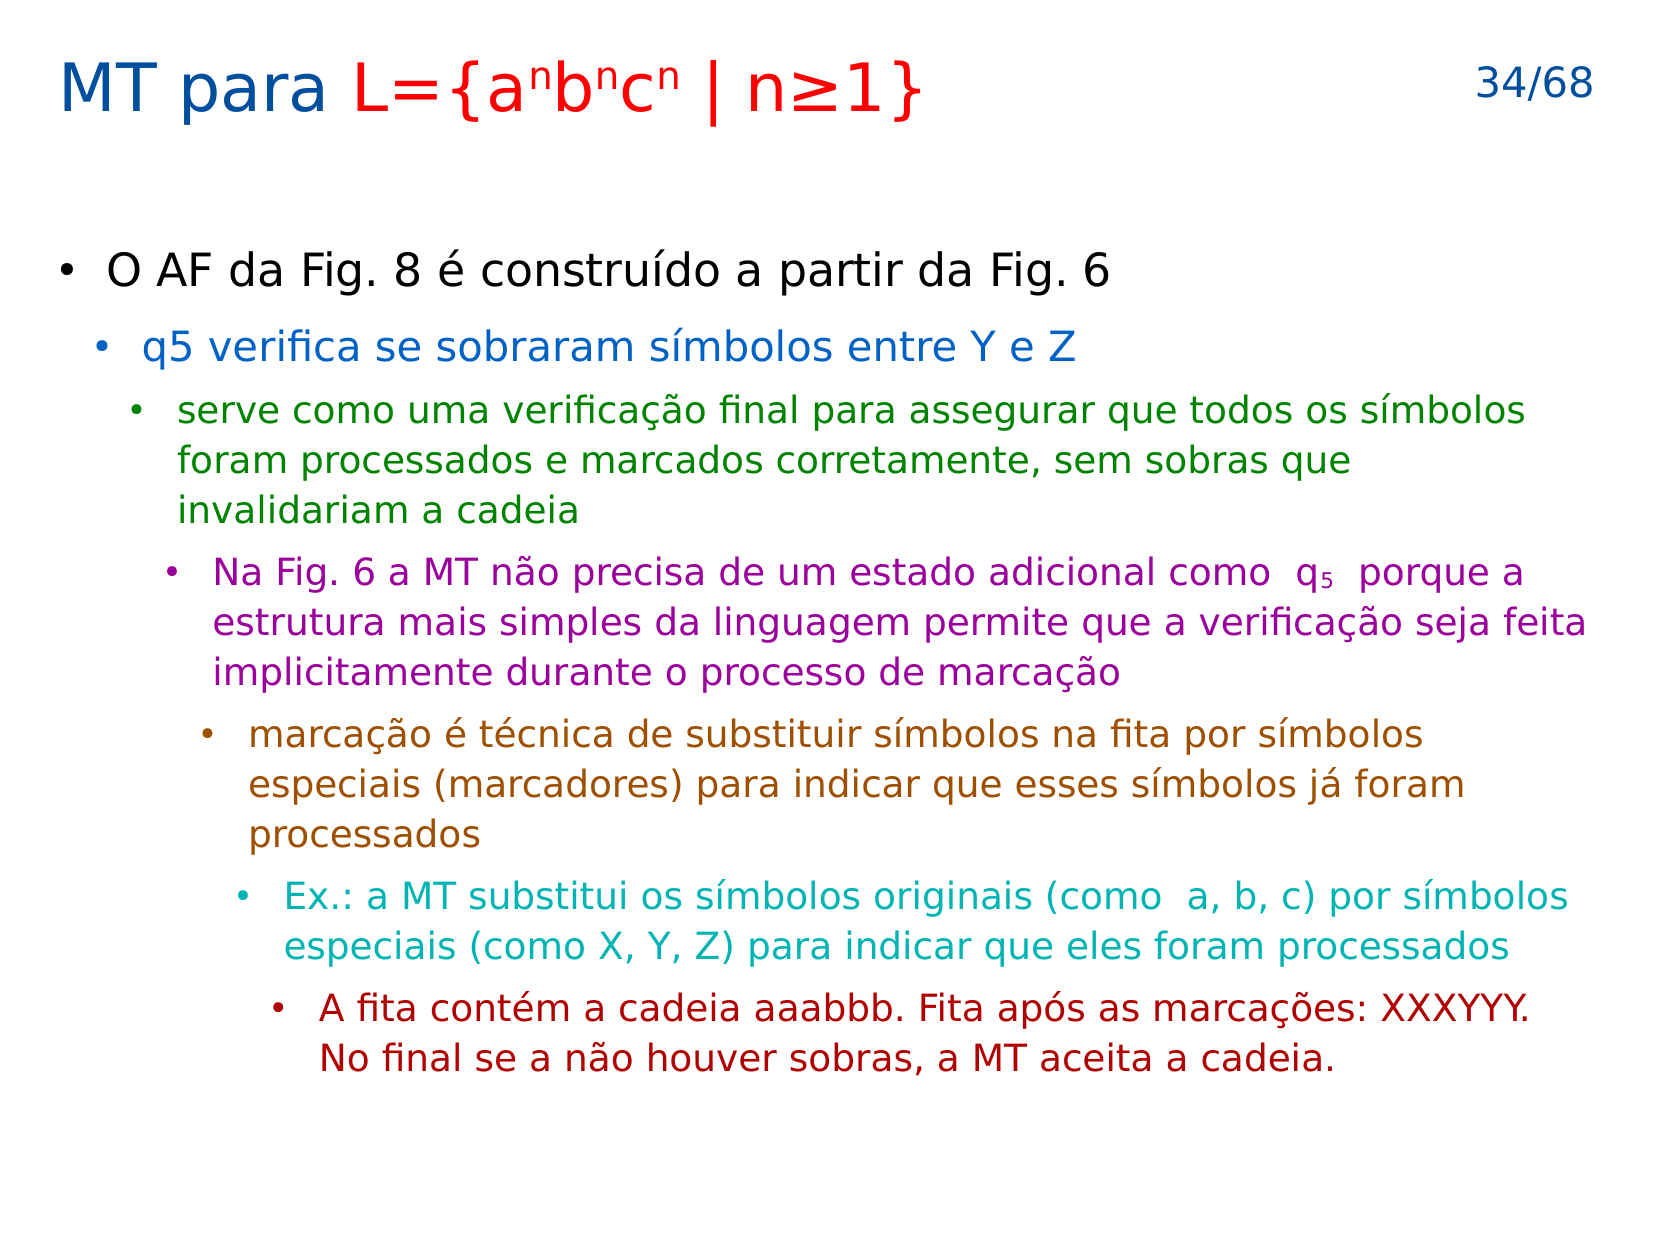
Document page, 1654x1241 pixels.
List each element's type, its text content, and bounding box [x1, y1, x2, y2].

list O AF da Fig. 8 é construído a partir da Fig. 6 q5 verifica se sobraram símbolos entre Y e Z serve como uma verificação final para assegurar que todos os símbolos foram processados e marcados corretamente, sem sobras que invalidariam a cadeia Na Fig. 6 a MT não precisa de um estado adicional como q5 porque a estrutura mais simples da linguagem permite que a verificação seja feita implicitamente durante o processo de marcação marcação é técnica de substituir símbolos na fita por símbolos especiais (marcadores) para indicar que esses símbolos já foram processados Ex.: a MT substitui os símbolos originais (como a, b, c) por símbolos especiais (como X, Y, Z) para indicar que eles foram processados A fita contém a cadeia aaabbb. Fita após as marcações: XXXYYY. No final se a não houver sobras, a MT aceita a cadeia. [59, 236, 1595, 1211]
title MT para L={anbncn | n≥1} [59, 29, 1625, 148]
